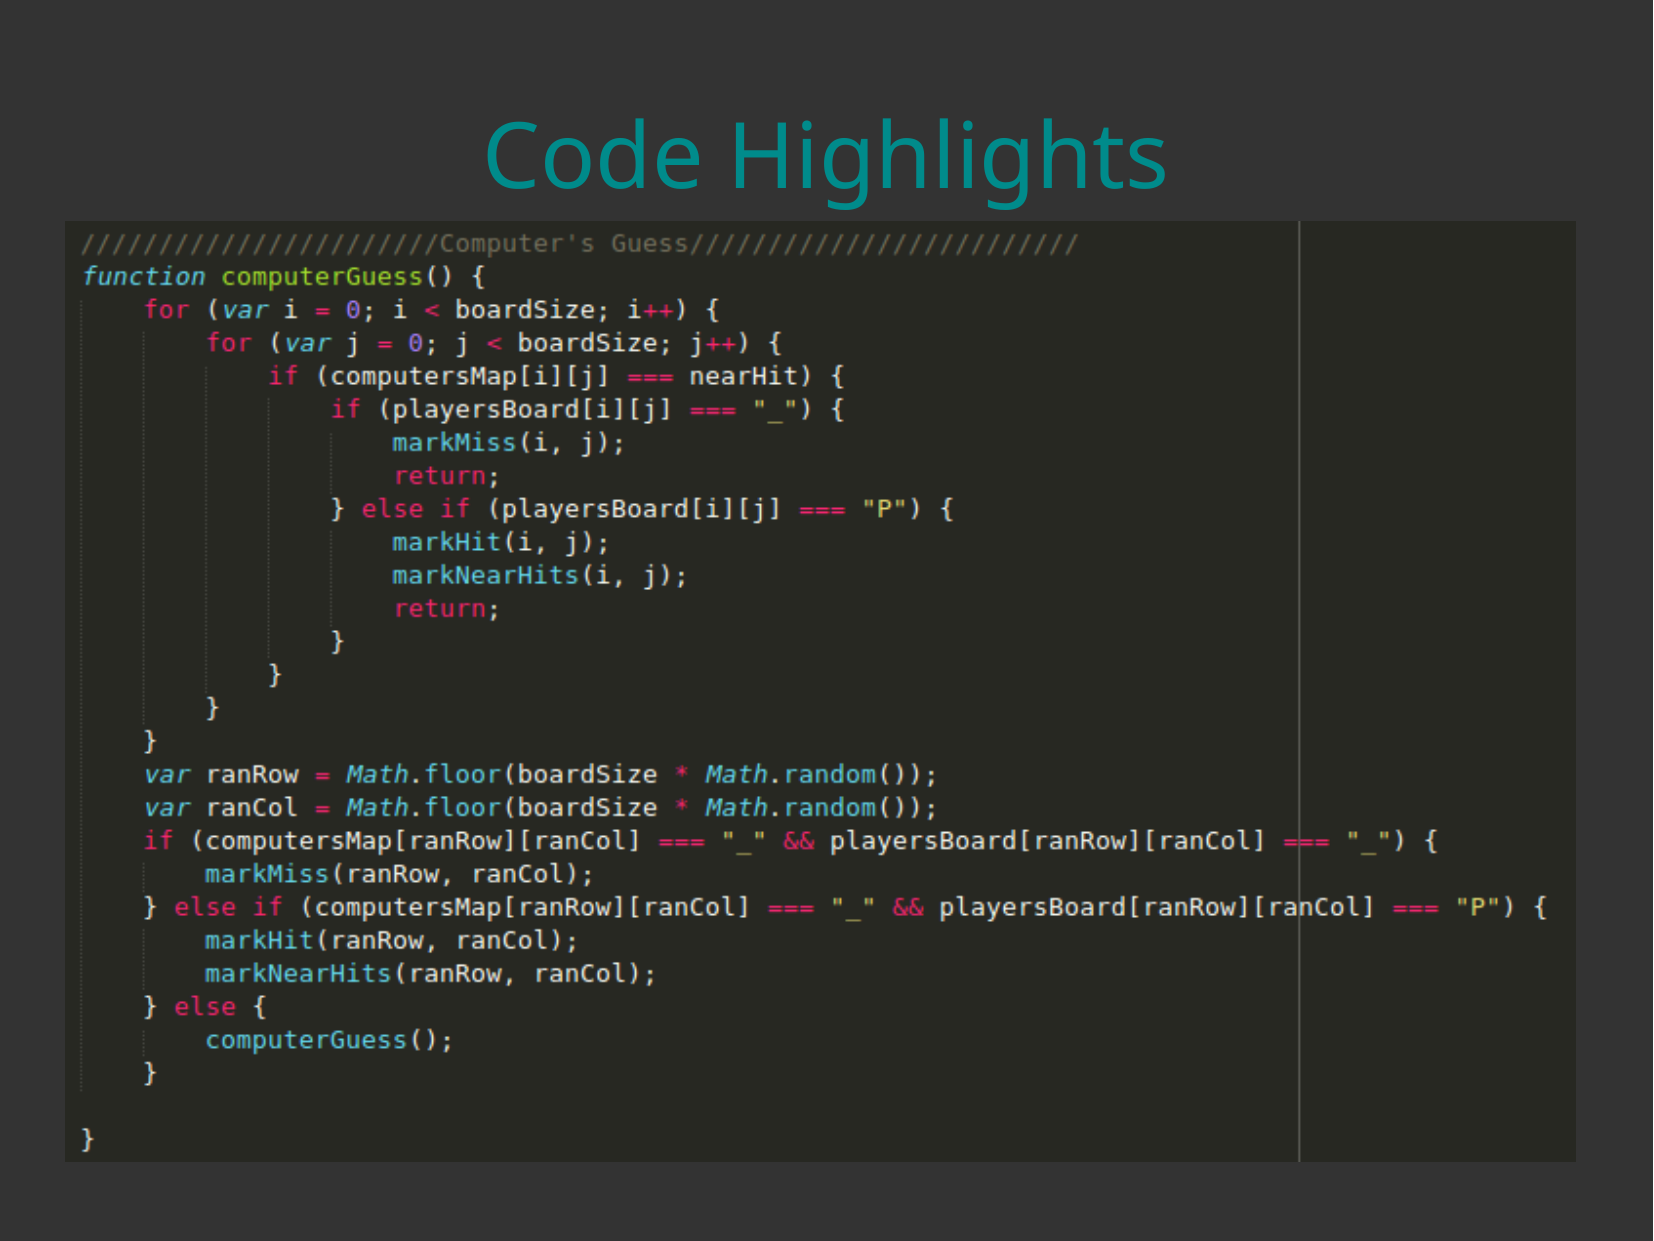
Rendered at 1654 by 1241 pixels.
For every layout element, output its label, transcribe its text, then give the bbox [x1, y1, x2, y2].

title Code Highlights [82, 49, 1571, 221]
picture [65, 221, 1576, 1162]
